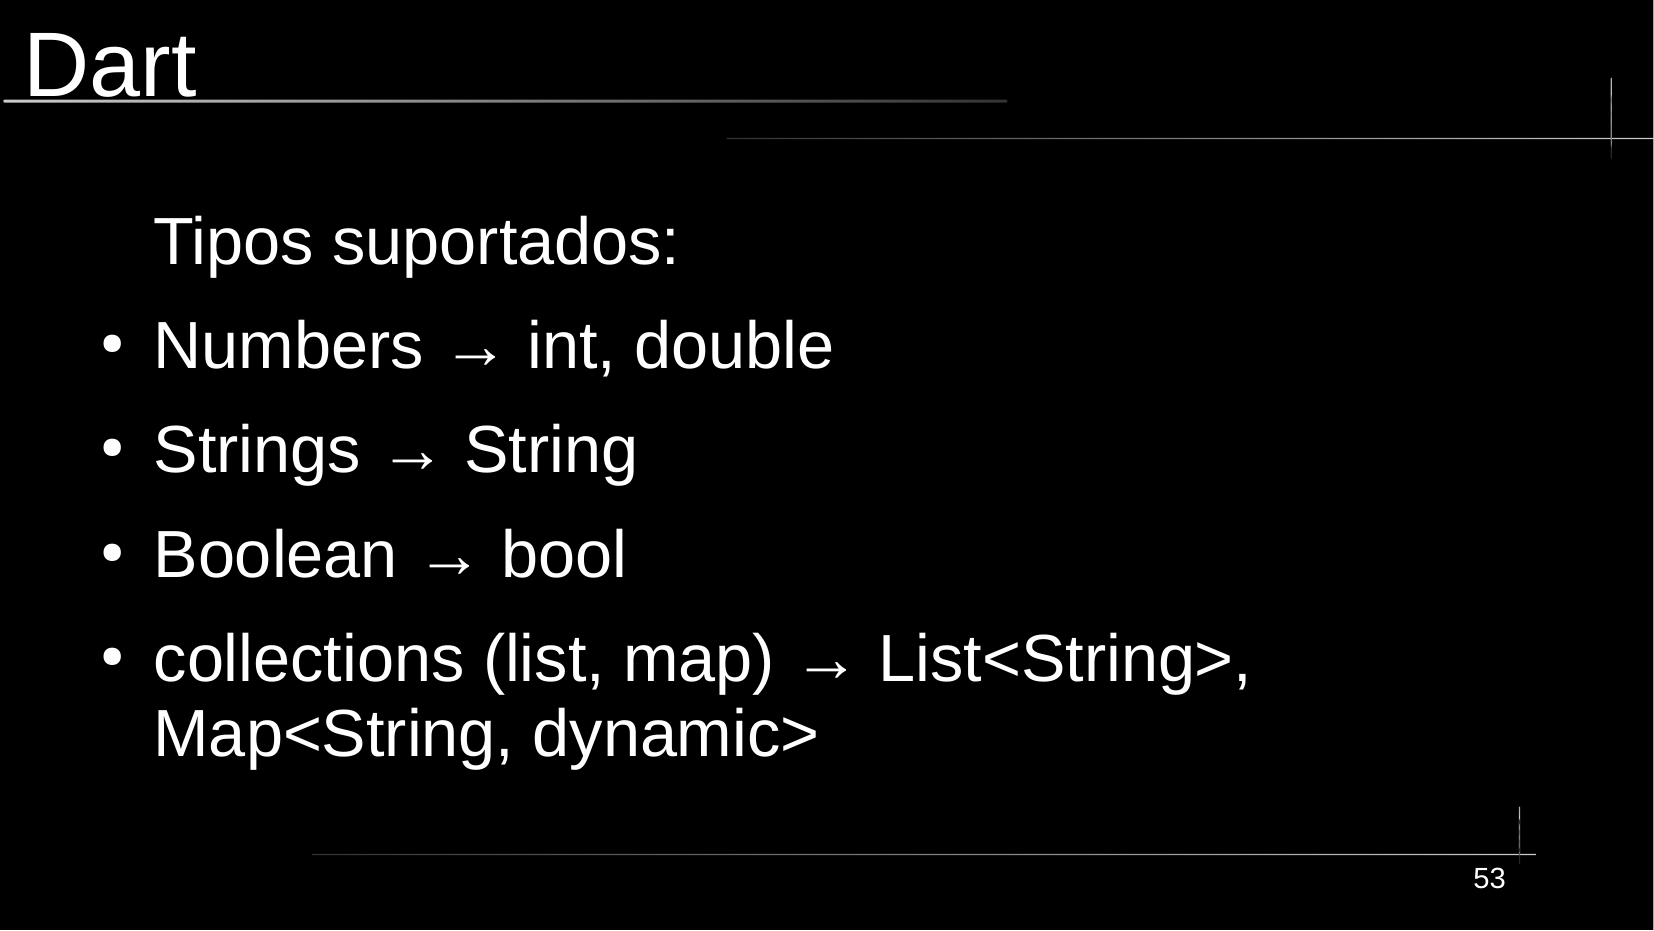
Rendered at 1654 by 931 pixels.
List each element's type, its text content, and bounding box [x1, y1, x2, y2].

title Dart [23, 11, 1589, 119]
subtitle Tipos suportados: Numbers → int, double Strings → String Boolean → bool collections (list, map) → List<String>, Map<String, dynamic> [82, 203, 1571, 771]
